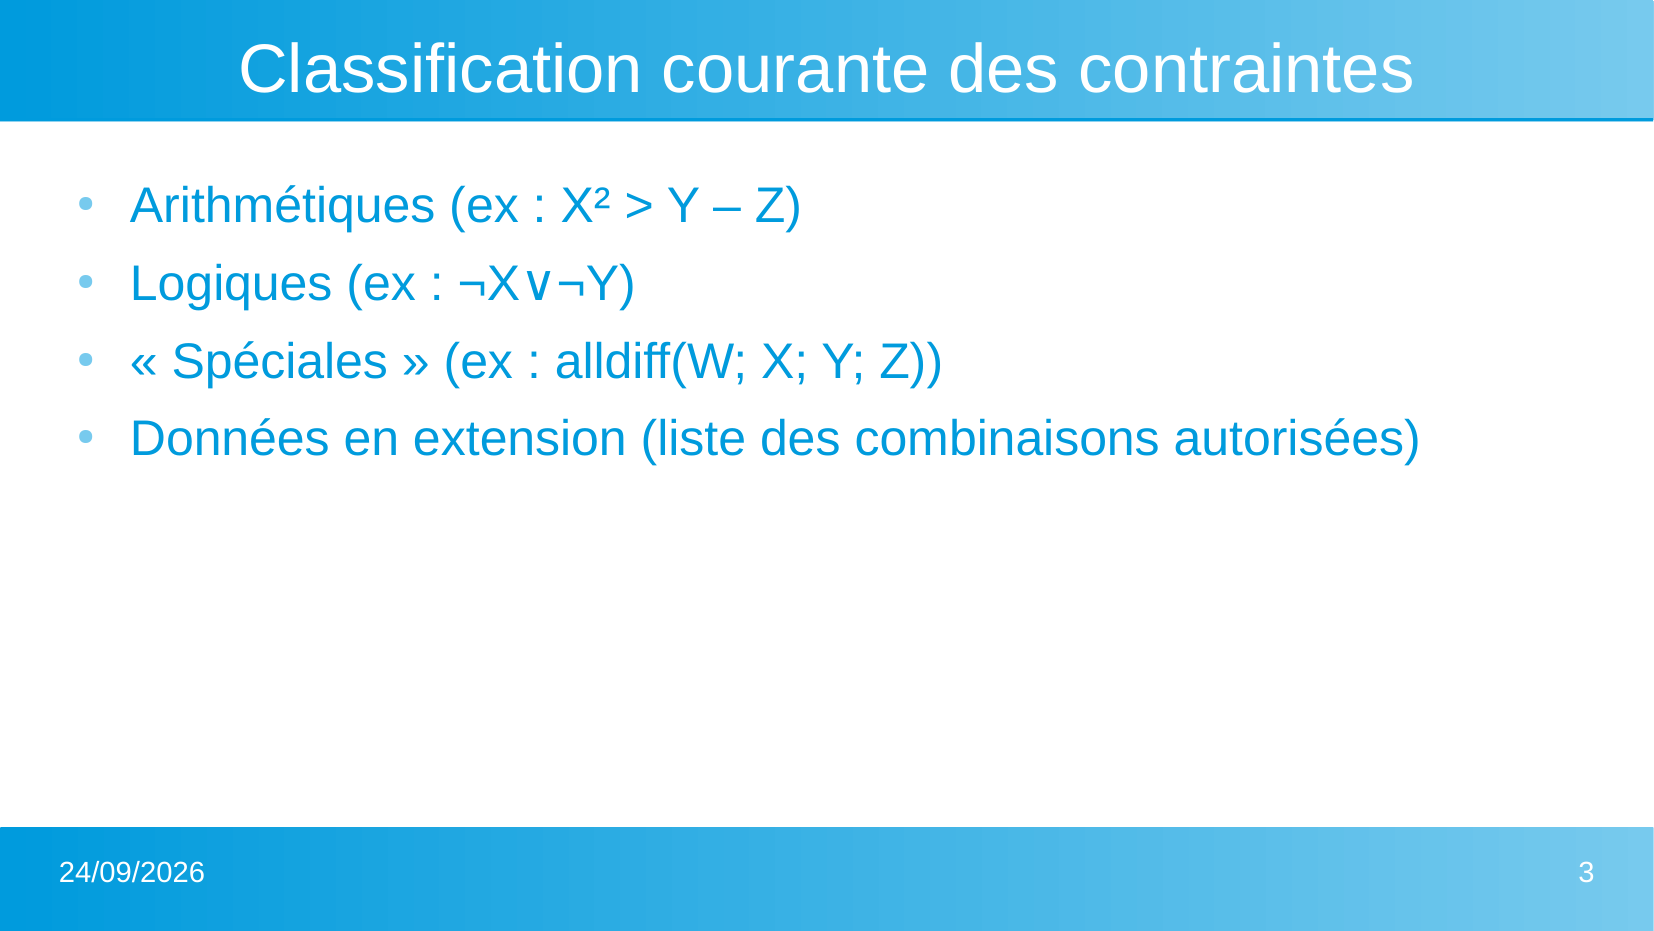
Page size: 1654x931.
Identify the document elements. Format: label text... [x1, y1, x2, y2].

title Classification courante des contraintes [59, 29, 1595, 108]
list Arithmétiques (ex : X² > Y – Z) Logiques (ex : ¬X∨¬Y) « Spéciales » (ex : alldiff(W; X; Y; Z)) Données en extension (liste des combinaisons autorisées) [59, 177, 1595, 768]
